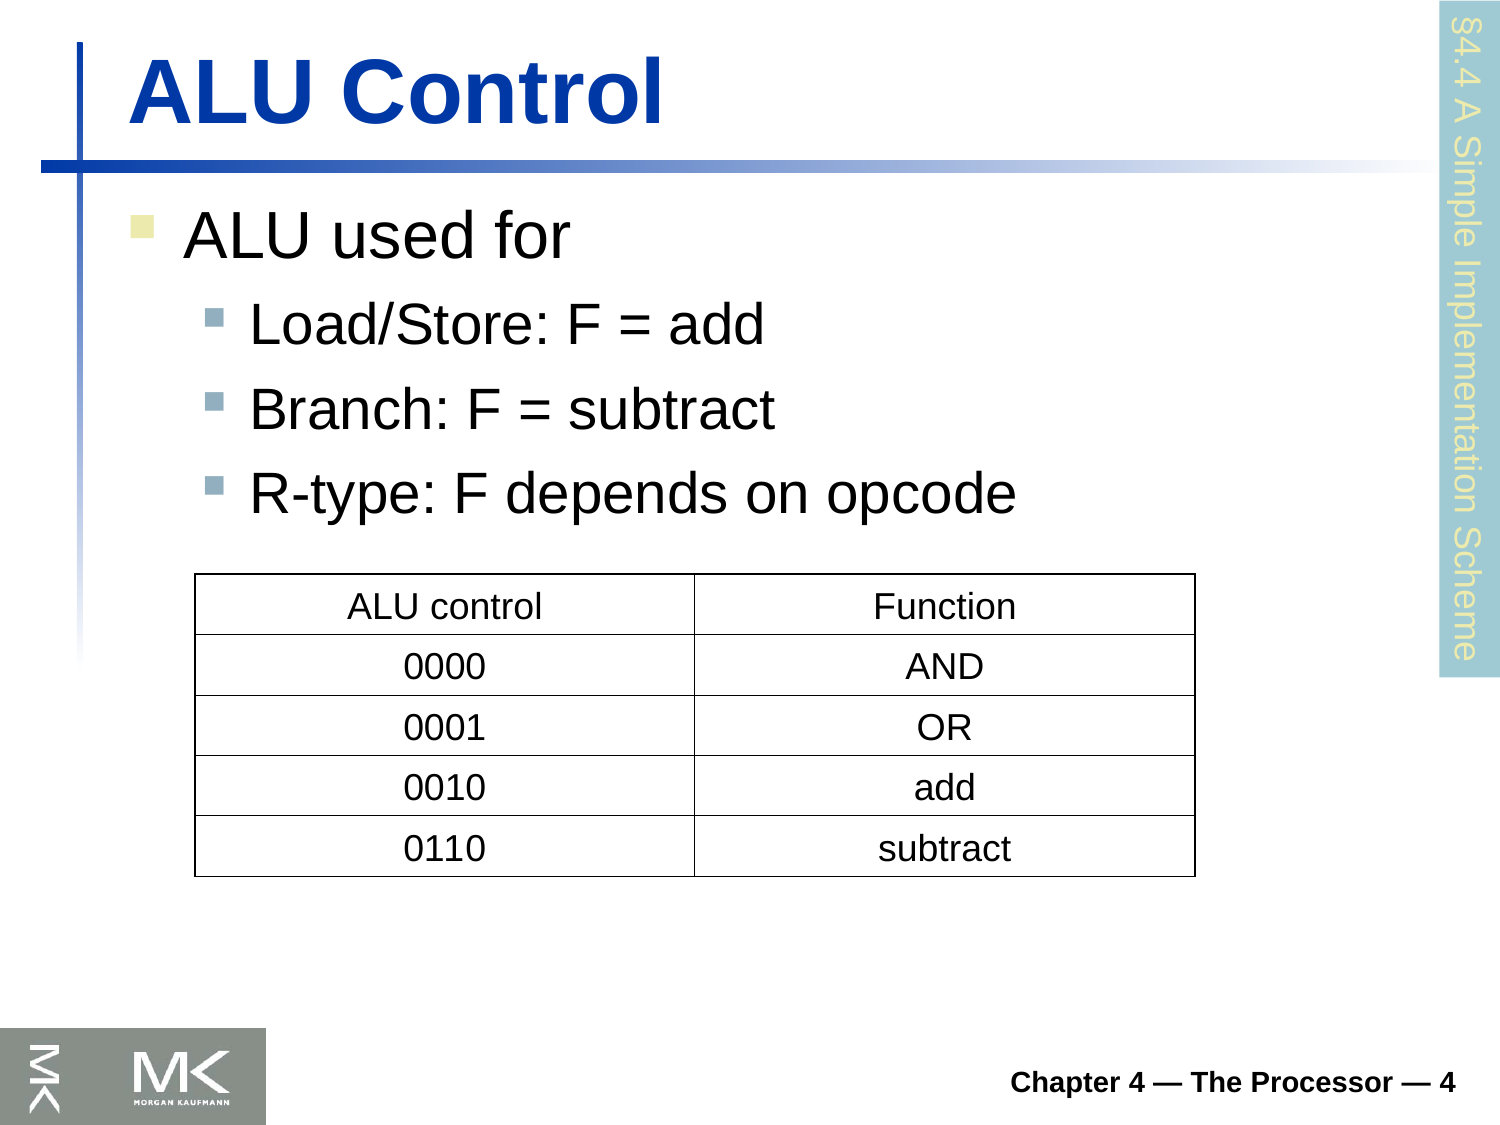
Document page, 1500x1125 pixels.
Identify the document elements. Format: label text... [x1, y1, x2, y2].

text_box Chapter 4 — The Processor — <number> [277, 1046, 1471, 1106]
table_cell 0010 [196, 756, 694, 815]
title ALU Control [112, 23, 1439, 149]
table_cell 0110 [196, 816, 694, 876]
picture [0, 1028, 266, 1125]
table_cell 0000 [196, 635, 694, 695]
table_header ALU control [196, 575, 694, 634]
table_cell OR [695, 696, 1194, 755]
table_header Function [695, 575, 1194, 634]
table_cell AND [695, 635, 1194, 695]
list ALU used for Load/Store: F = add Branch: F = subtract R-type: F depends on opcode [112, 184, 1439, 576]
text_box §4.4 A Simple Implementation Scheme [1439, 0, 1500, 678]
table_cell add [695, 756, 1194, 815]
table_cell subtract [695, 816, 1194, 876]
table_cell 0001 [196, 696, 694, 755]
